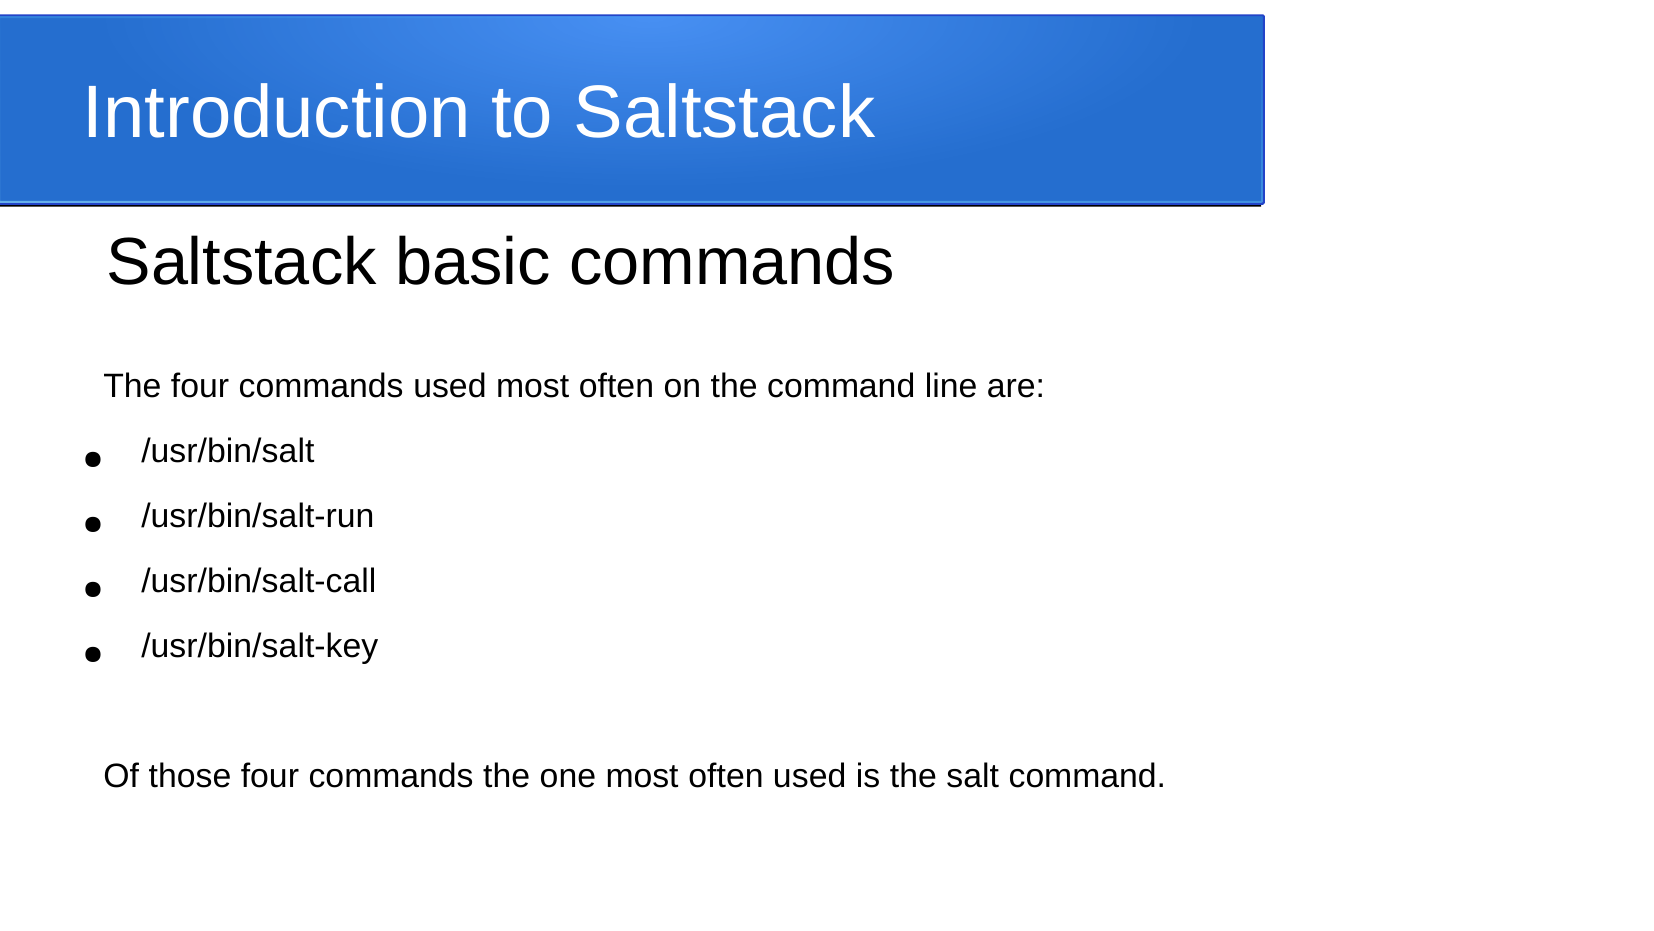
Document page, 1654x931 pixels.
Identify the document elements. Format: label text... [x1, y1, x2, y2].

title Introduction to Saltstack [82, 35, 1235, 189]
subtitle Saltstack basic commands The four commands used most often on the command line are: /usr/bin/salt /usr/bin/salt-run /usr/bin/salt-call /usr/bin/salt-key Of those four commands the one most often used is the salt command. [82, 224, 1571, 819]
